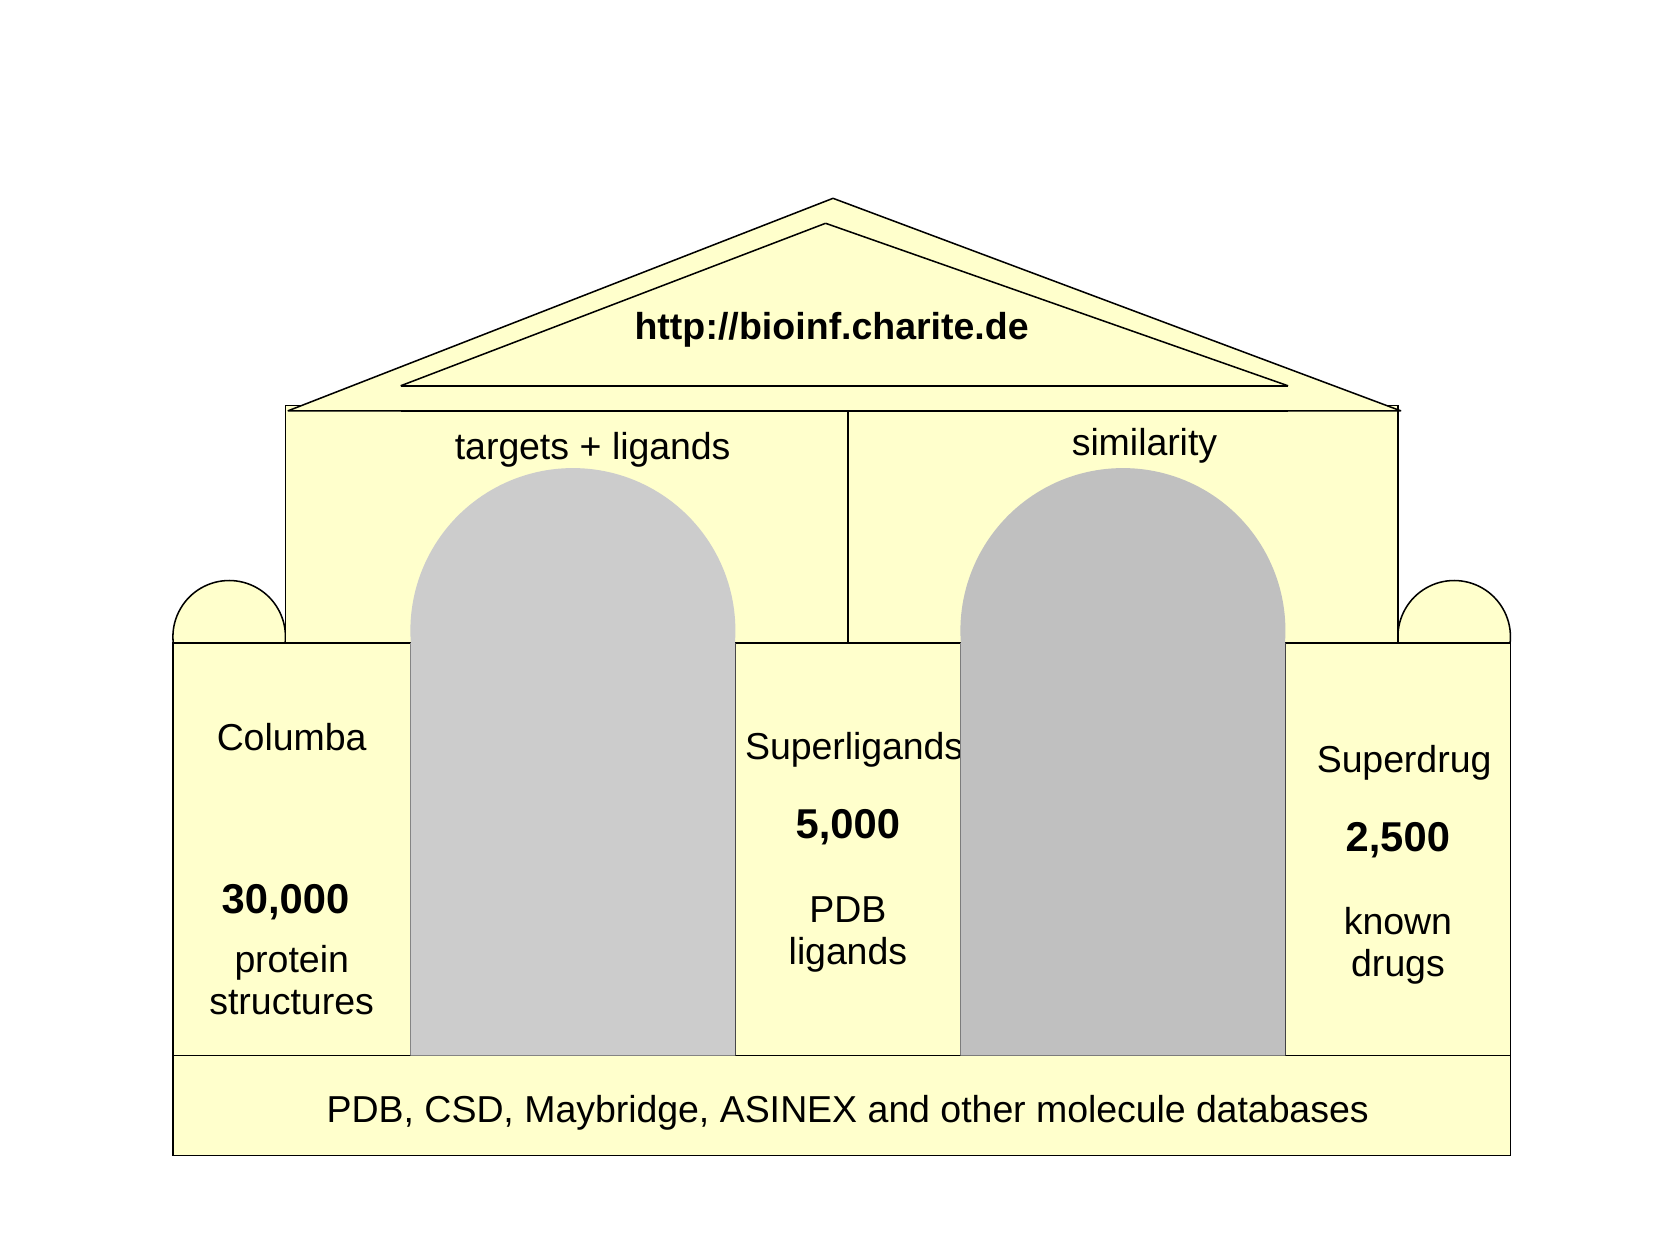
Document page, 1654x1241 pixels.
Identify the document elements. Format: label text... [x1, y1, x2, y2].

text_box 5,000 [747, 793, 948, 856]
text_box PDB, CSD, Maybridge, ASINEX and other molecule databases [210, 1080, 1486, 1139]
text_box Columba [172, 708, 410, 767]
text_box 30,000 [172, 868, 399, 931]
text_box [172, 198, 1511, 1156]
text_box Superligands [736, 718, 960, 776]
text_box PDB ligands [736, 880, 960, 980]
text_box http://bioinf.charite.de [613, 298, 1051, 356]
text_box Superdrug [1286, 730, 1536, 789]
text_box 2,500 [1297, 805, 1498, 868]
text_box targets + ligands [324, 418, 861, 476]
text_box known drugs [1286, 892, 1511, 993]
text_box protein structures [185, 931, 398, 1030]
text_box similarity [1019, 413, 1270, 471]
